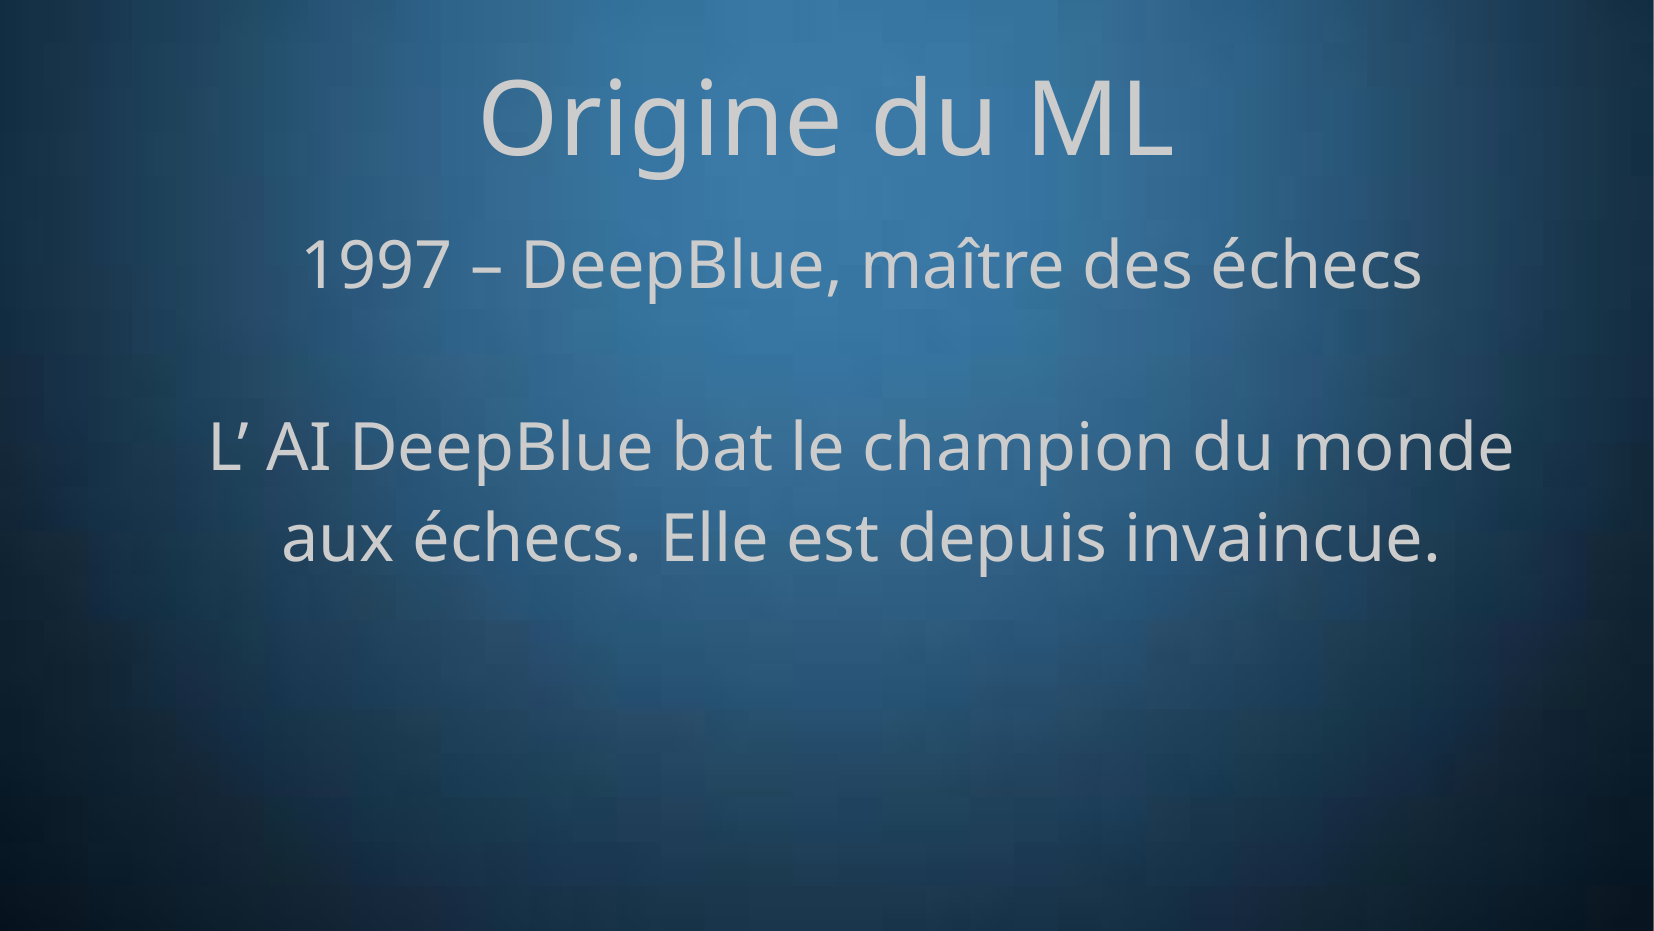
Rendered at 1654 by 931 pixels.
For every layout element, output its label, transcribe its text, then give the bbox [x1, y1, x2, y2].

list 1997 – DeepBlue, maître des échecs L’ AI DeepBlue bat le champion du monde aux échecs. Elle est depuis invaincue. [82, 217, 1571, 758]
picture [0, 0, 1654, 931]
title Origine du ML [82, 37, 1571, 193]
